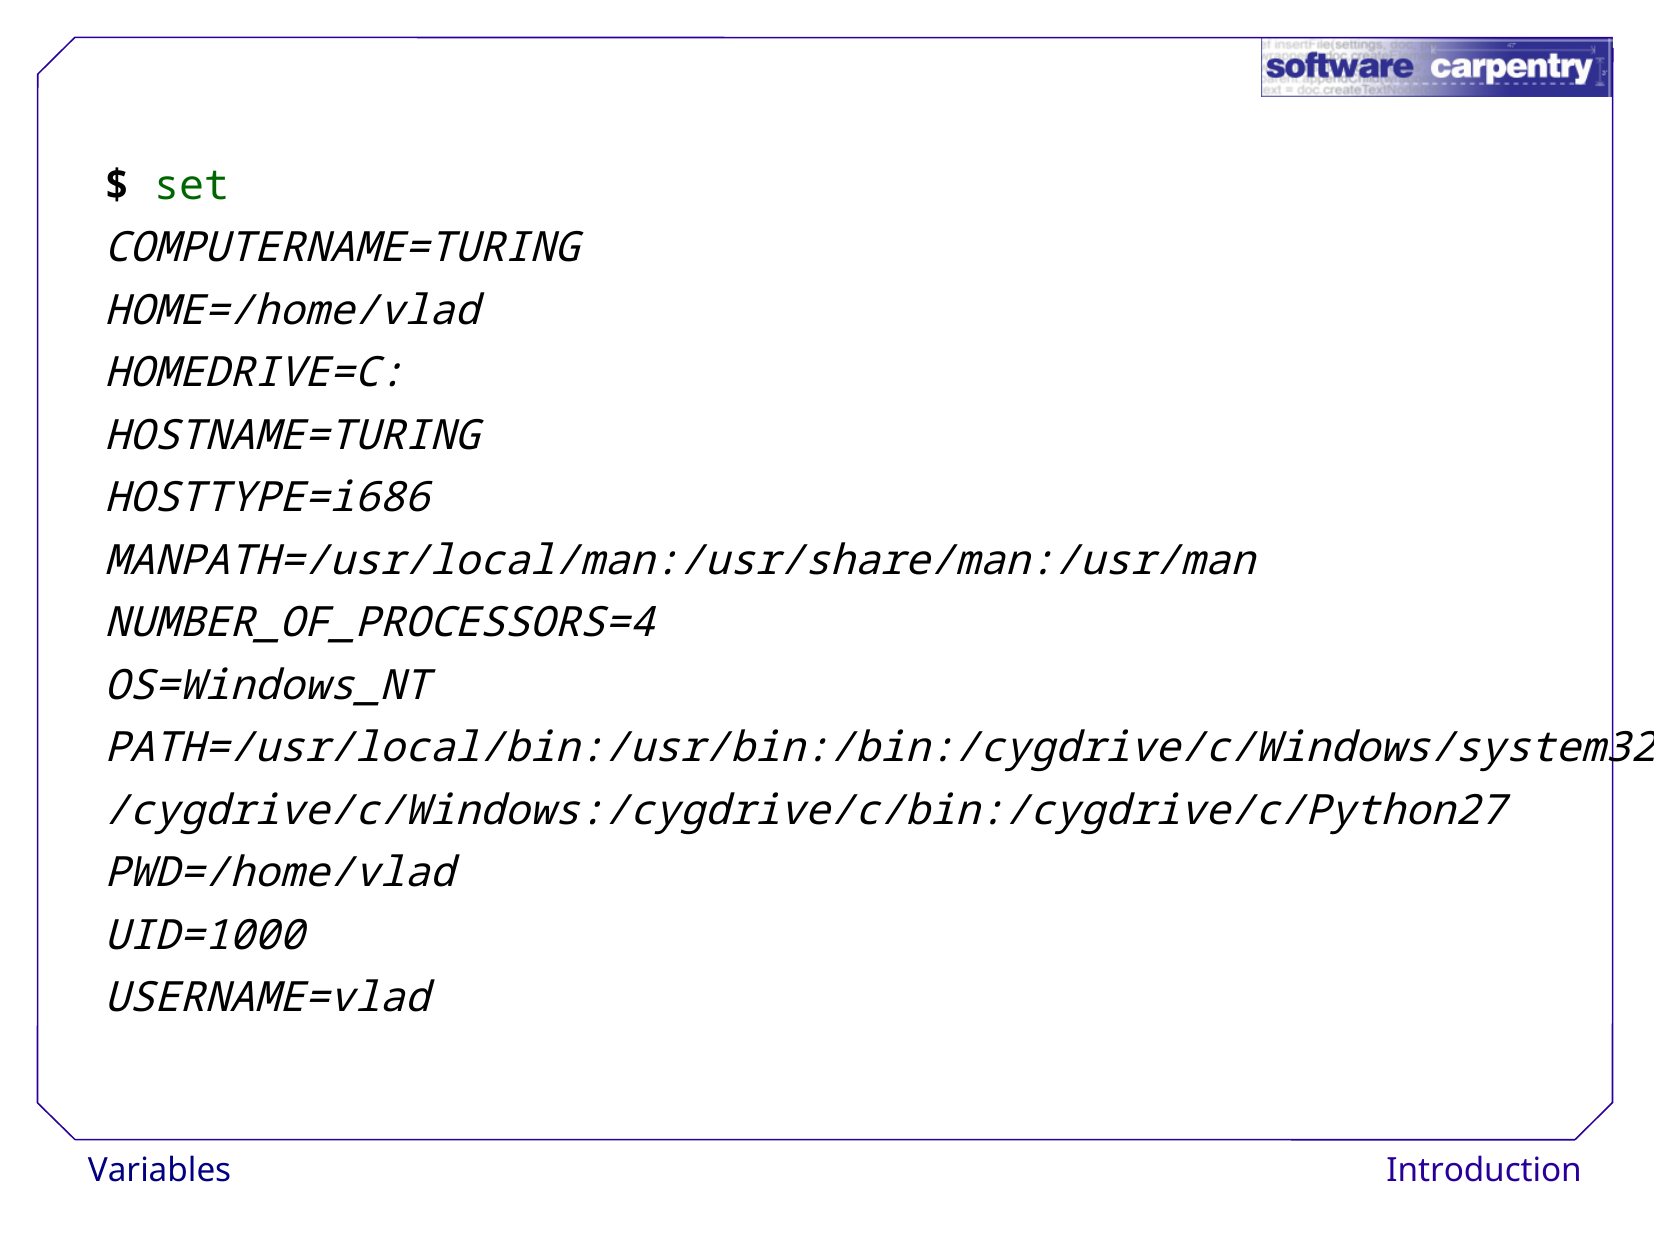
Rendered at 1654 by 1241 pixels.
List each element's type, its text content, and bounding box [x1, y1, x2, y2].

picture [1261, 39, 1613, 97]
text_box $ set COMPUTERNAME=TURING HOME=/home/vlad HOMEDRIVE=C: HOSTNAME=TURING HOSTTYPE=i686 MANPATH=/usr/local/man:/usr/share/man:/usr/man NUMBER_OF_PROCESSORS=4 OS=Windows_NT PATH=/usr/local/bin:/usr/bin:/bin:/cygdrive/c/Windows/system32: /cygdrive/c/Windows:/cygdrive/c/bin:/cygdrive/c/Python27 PWD=/home/vlad UID=1000 USERNAME=vlad [89, 137, 1512, 1036]
